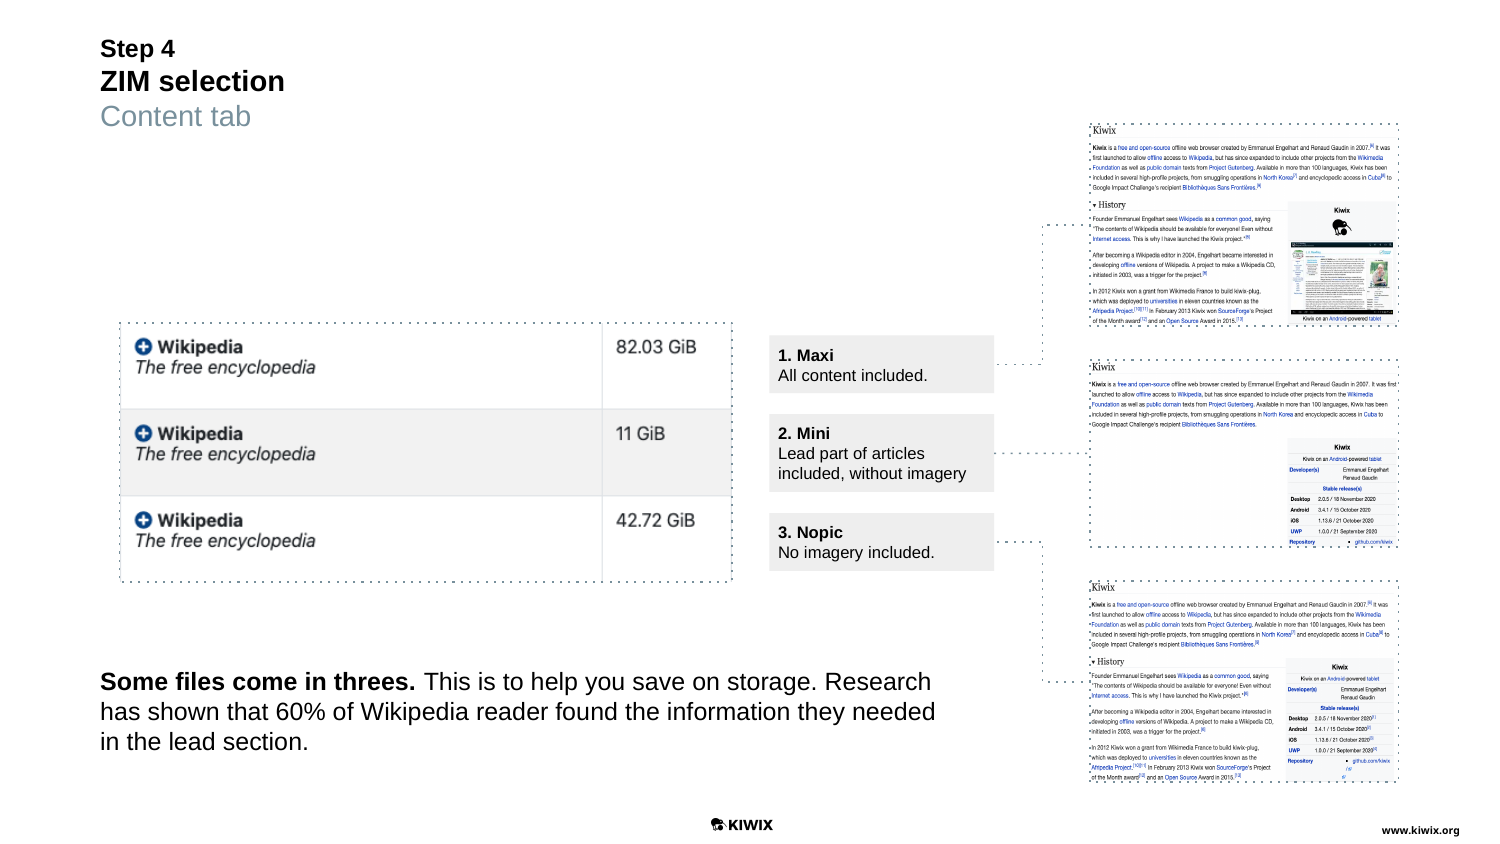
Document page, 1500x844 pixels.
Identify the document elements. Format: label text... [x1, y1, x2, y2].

text_box www.kiwix.org [983, 810, 1476, 844]
text_box Some files come in threes. This is to help you save on storage. Research has shown that 60% of Wikipedia reader found the information they needed in the lead section. [85, 650, 956, 801]
text_box 1. Maxi All content included. [769, 335, 995, 394]
picture [1090, 124, 1398, 326]
text_box 2. Mini Lead part of articles included, without imagery [769, 414, 995, 492]
text_box Step 4 ZIM selection Content tab [85, 17, 480, 148]
picture [711, 818, 773, 831]
picture [1090, 360, 1398, 547]
picture [1090, 581, 1398, 782]
picture [120, 323, 732, 582]
text_box 3. Nopic No imagery included. [769, 513, 995, 571]
